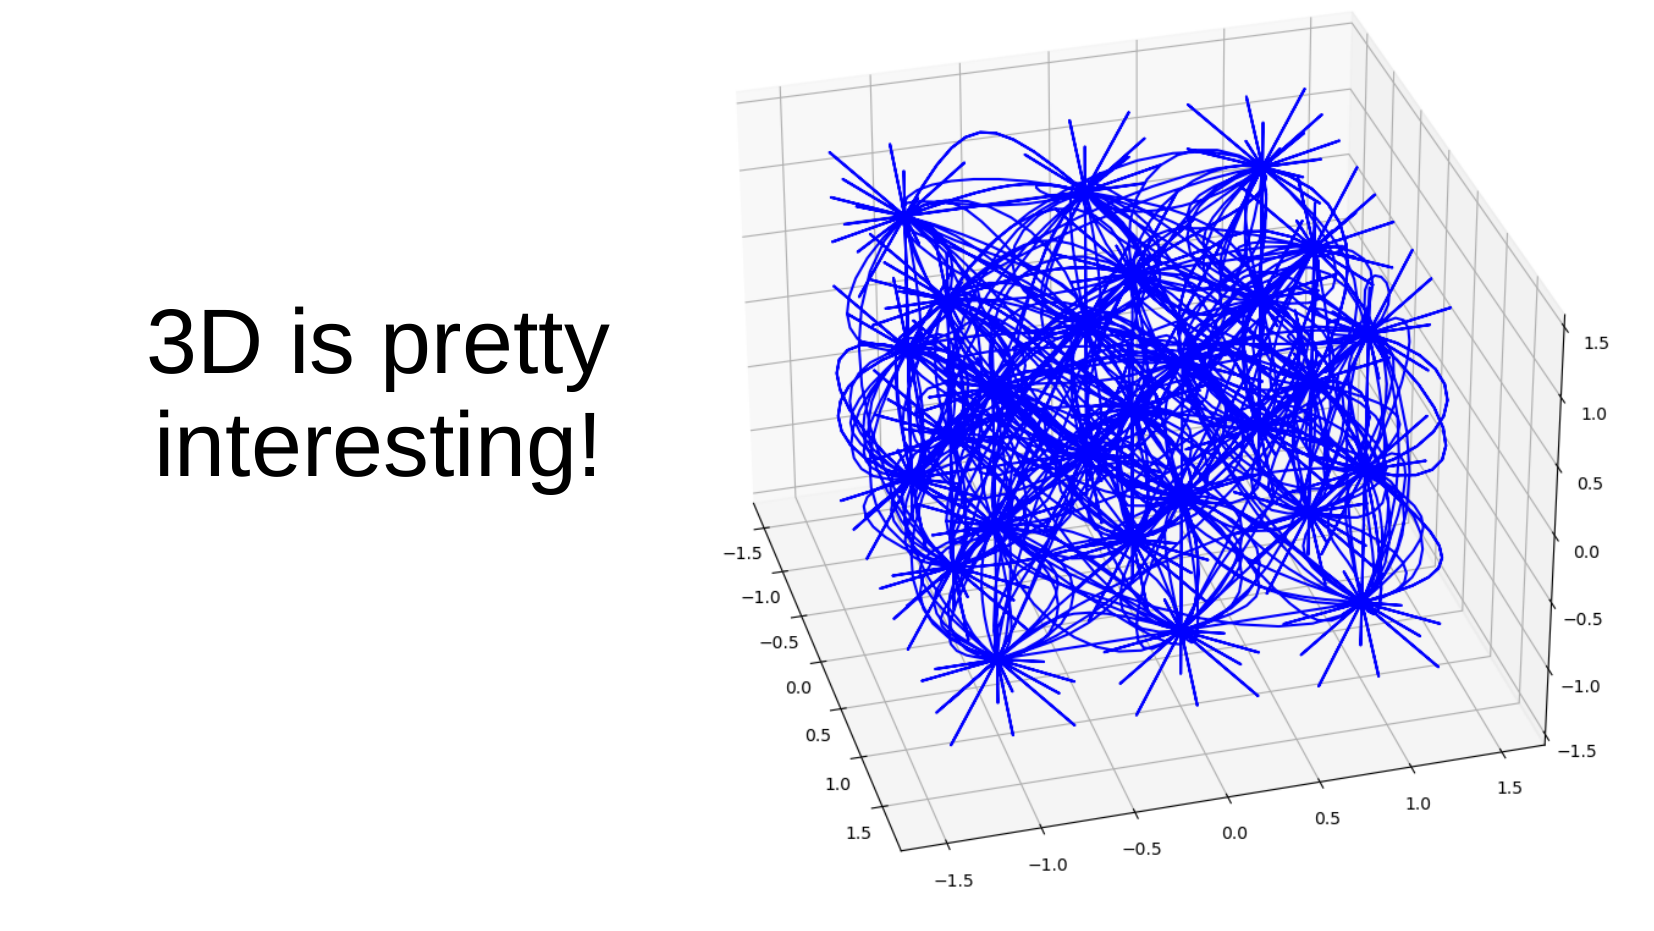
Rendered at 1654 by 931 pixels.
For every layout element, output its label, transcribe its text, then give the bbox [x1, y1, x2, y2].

picture [637, 7, 1654, 931]
title 3D is pretty interesting! [82, 37, 637, 751]
